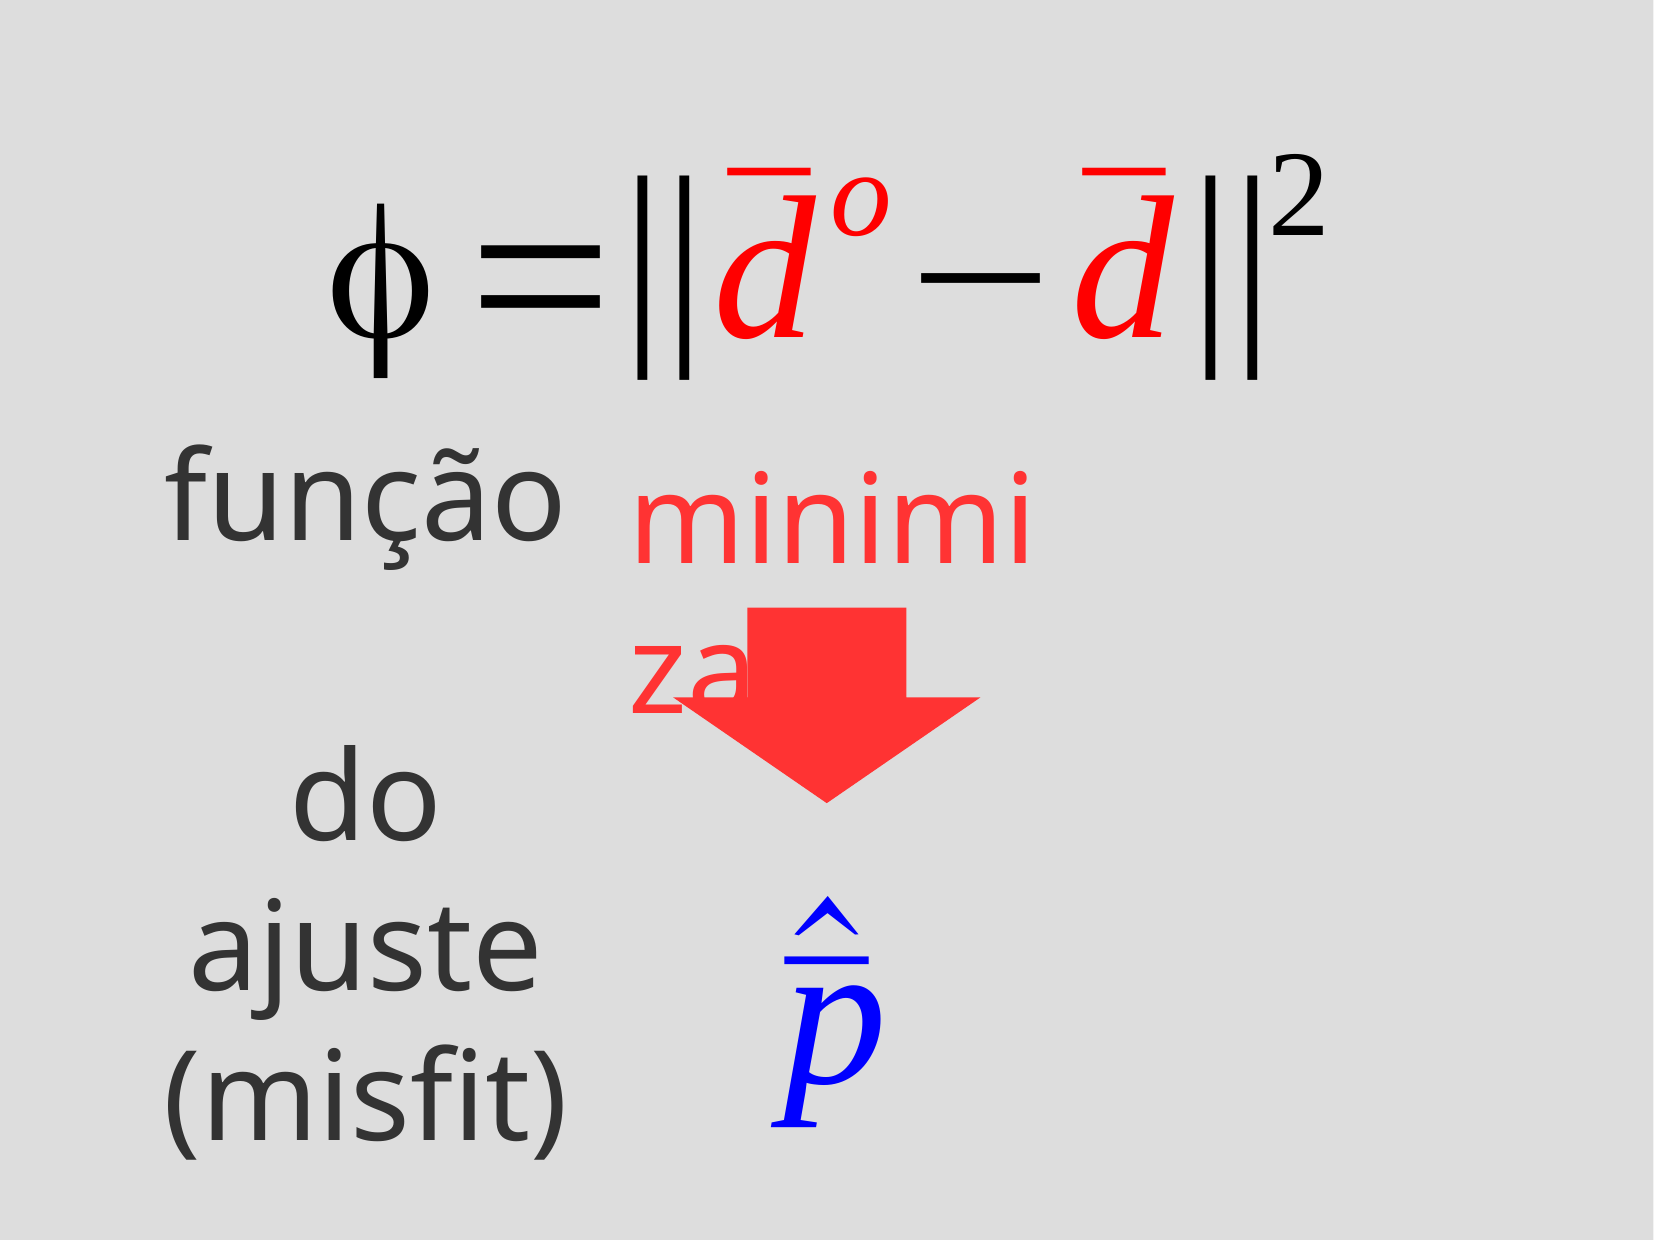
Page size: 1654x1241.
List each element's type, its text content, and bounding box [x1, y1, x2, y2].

text_box [673, 607, 981, 804]
chart [755, 885, 899, 1128]
chart [317, 126, 1337, 390]
title função do ajuste (misfit) [141, 401, 591, 886]
text_box [704, 697, 733, 705]
title minimizar [608, 425, 1058, 603]
